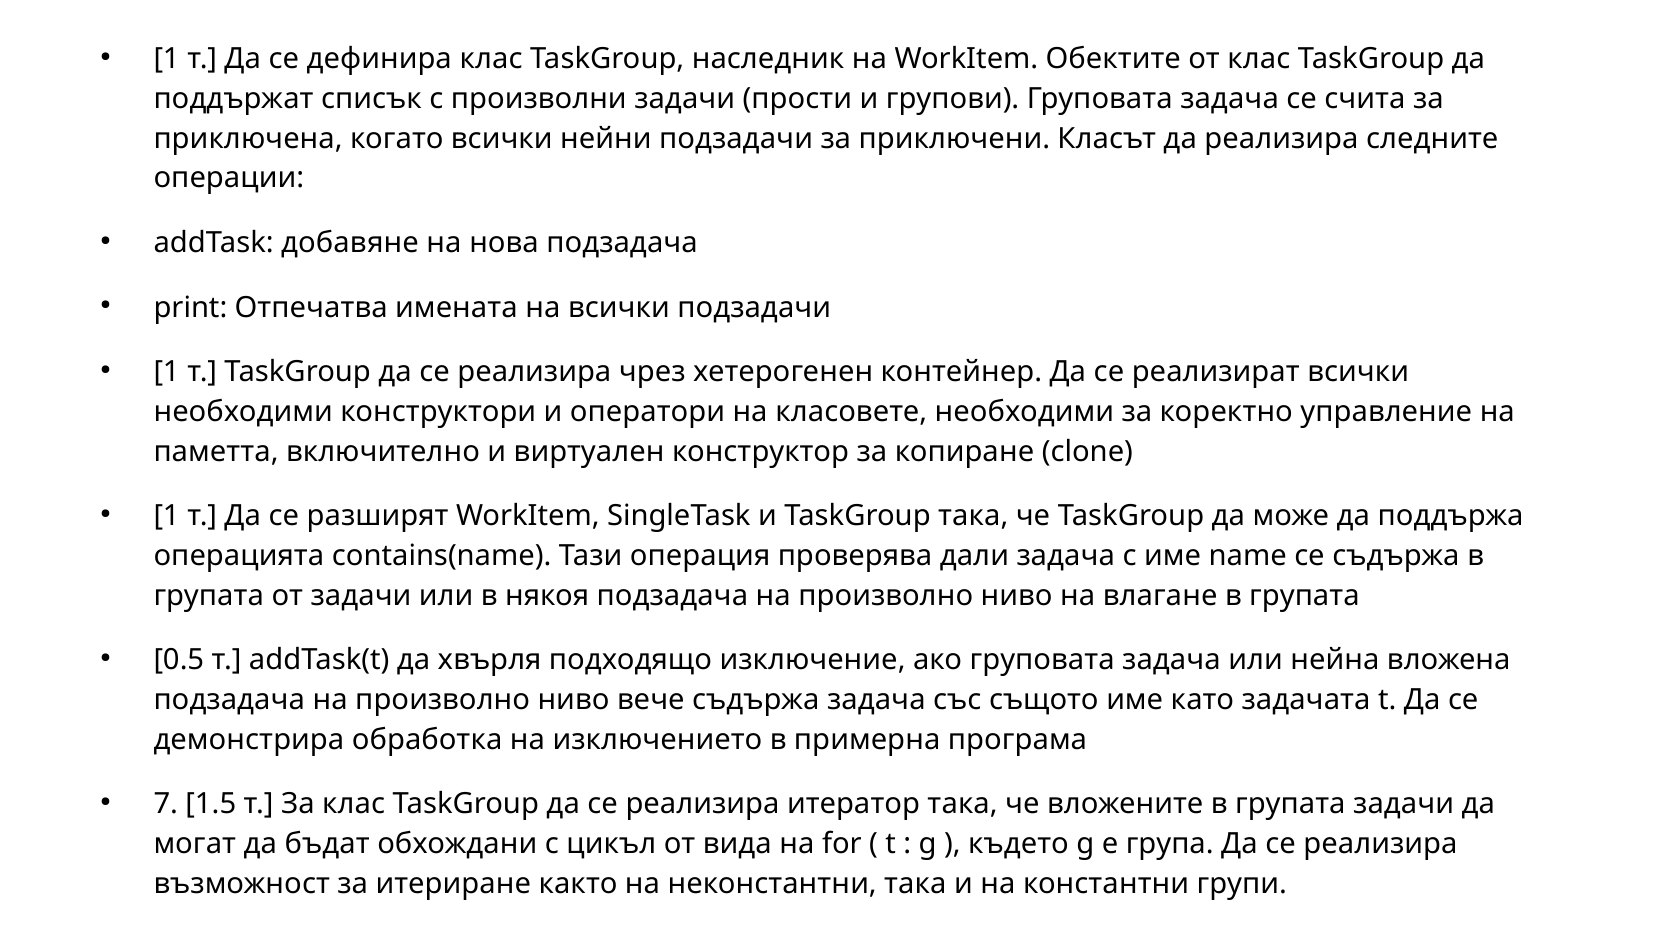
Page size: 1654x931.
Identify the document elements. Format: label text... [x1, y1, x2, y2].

list [1 т.] Да се дефинира клас TaskGroup, наследник на WorkItem. Обектите от клас TaskGroup да поддържат списък с произволни задачи (прости и групови). Груповата задача се счита за приключена, когато всички нейни подзадачи за приключени. Класът да реализира следните операции: addTask: добавяне на нова подзадача print: Отпечатва имената на всички подзадачи [1 т.] TaskGroup да се реализира чрез хетерогенен контейнер. Да се реализират всички необходими конструктори и оператори на класовете, необходими за коректно управление на паметта, включително и виртуален конструктор за копиране (clone) [1 т.] Да се разширят WorkItem, SingleTask и TaskGroup така, че TaskGroup да може да поддържа операцията contains(name). Тази операция проверява дали задача с име name се съдържа в групата от задачи или в някоя подзадача на произволно ниво на влагане в групата [0.5 т.] addTask(t) да хвърля подходящо изключение, ако груповата задача или нейна вложена подзадача на произволно ниво вече съдържа задача със същото име като задачата t. Да се демонстрира обработка на изключението в примерна програма 7. [1.5 т.] За клас TaskGroup да се реализира итератор така, че вложените в групата задачи да могат да бъдат обхождани с цикъл от вида на for ( t : g ), където g e група. Да се реализира възможност за итериране както на неконстантни, така и на константни групи. [82, 37, 1571, 931]
